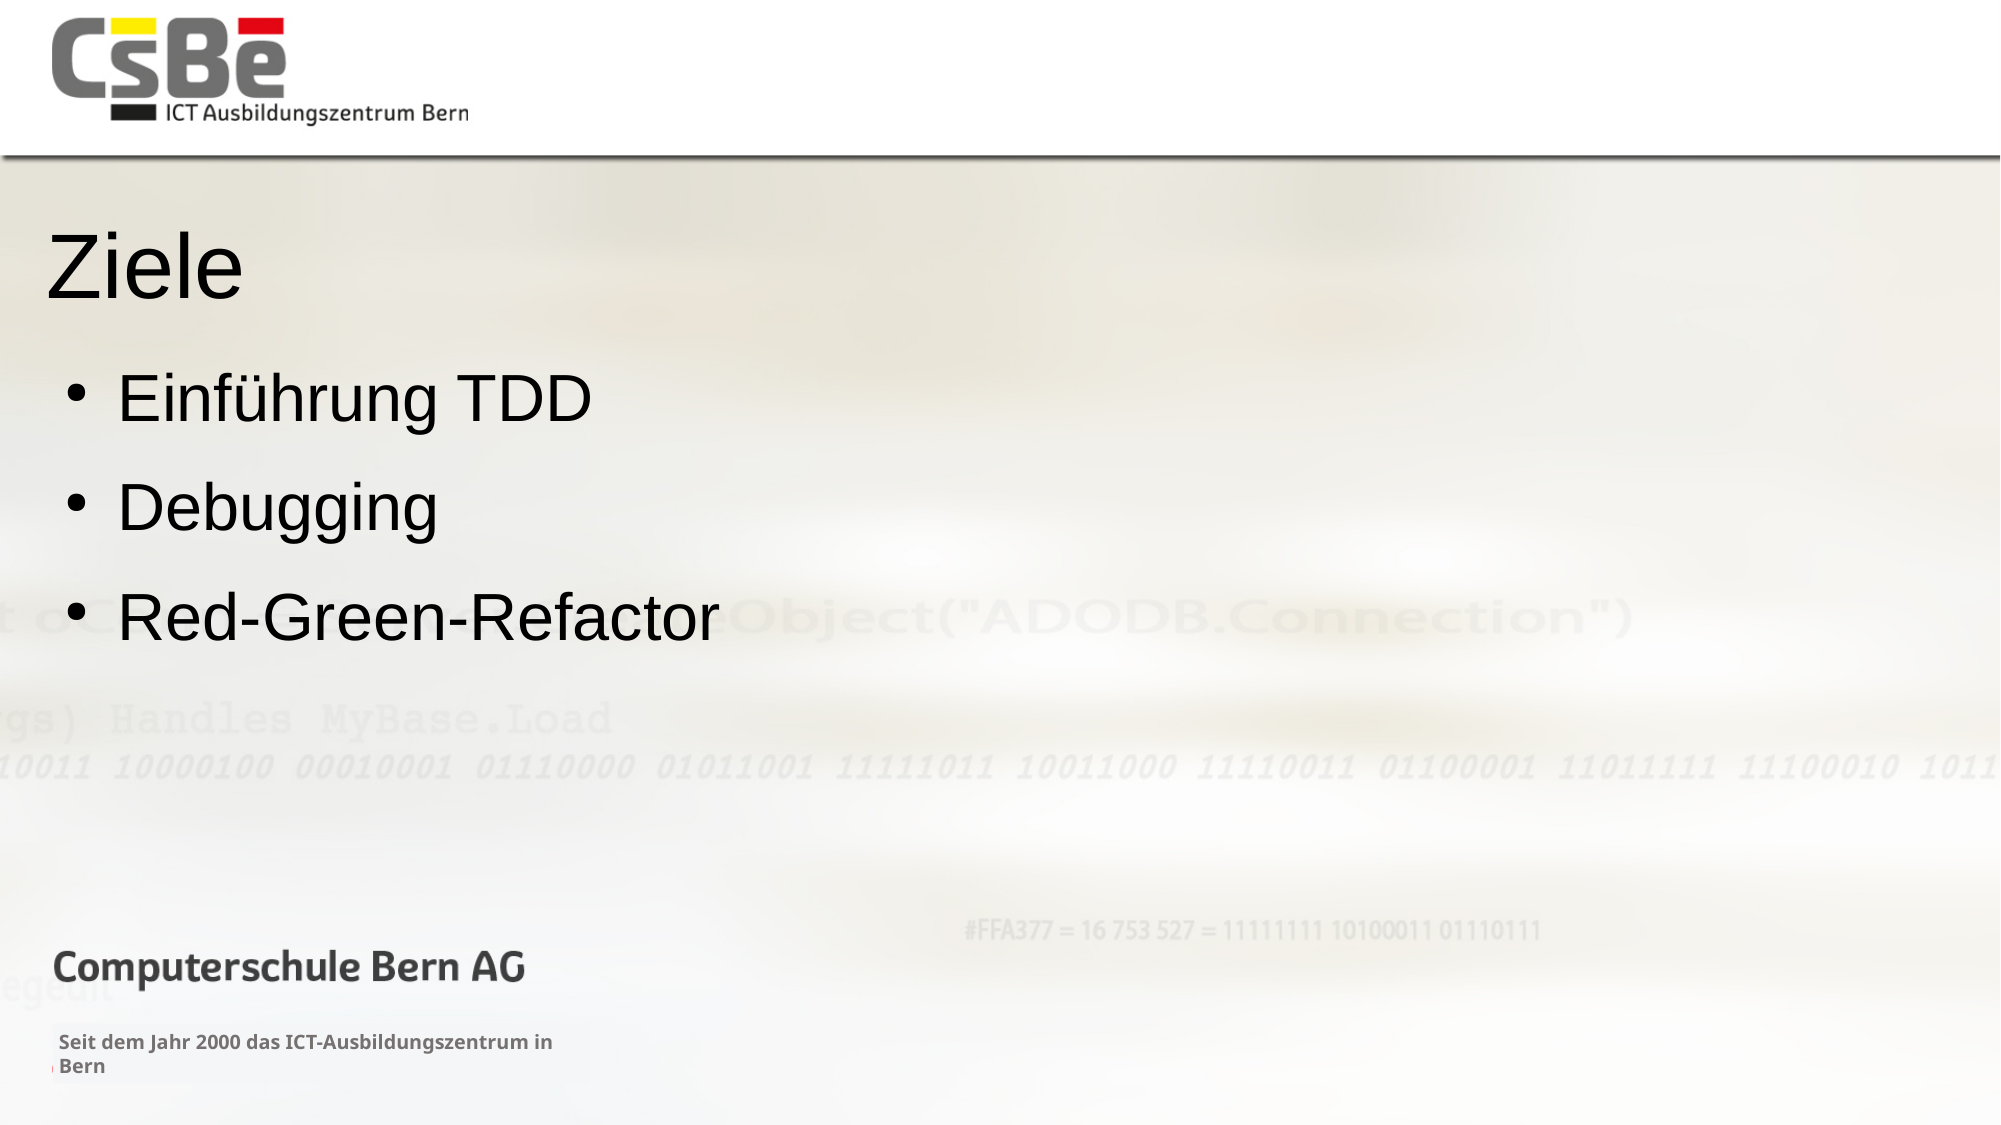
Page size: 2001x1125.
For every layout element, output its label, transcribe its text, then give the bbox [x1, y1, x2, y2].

picture [0, 0, 2001, 1125]
list Einführung TDD Debugging Red-Green-Refactor [46, 355, 1920, 886]
list Ziele [46, 206, 1920, 355]
